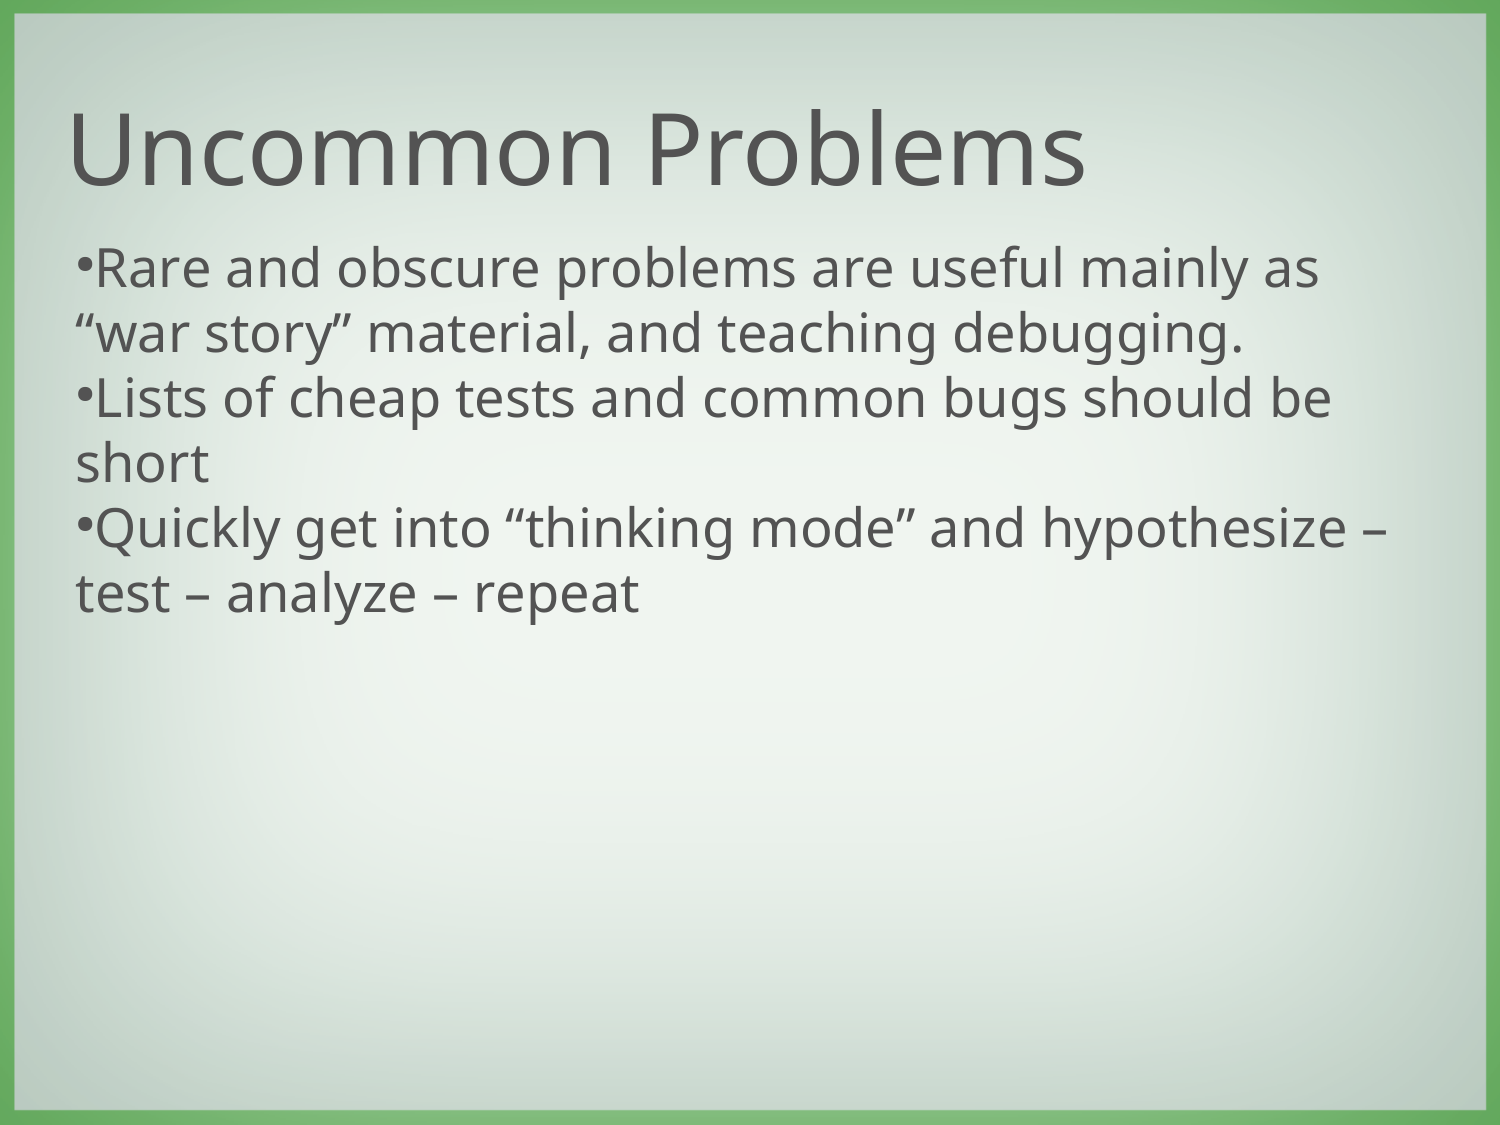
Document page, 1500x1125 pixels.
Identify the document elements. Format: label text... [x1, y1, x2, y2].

title Uncommon Problems [50, 63, 1457, 228]
picture [0, 0, 1500, 1125]
list [46, 201, 1453, 1006]
text_box Rare and obscure problems are useful mainly as “war story” material, and teaching debugging. Lists of cheap tests and common bugs should be short Quickly get into “thinking mode” and hypothesize – test – analyze – repeat [60, 225, 1428, 1107]
